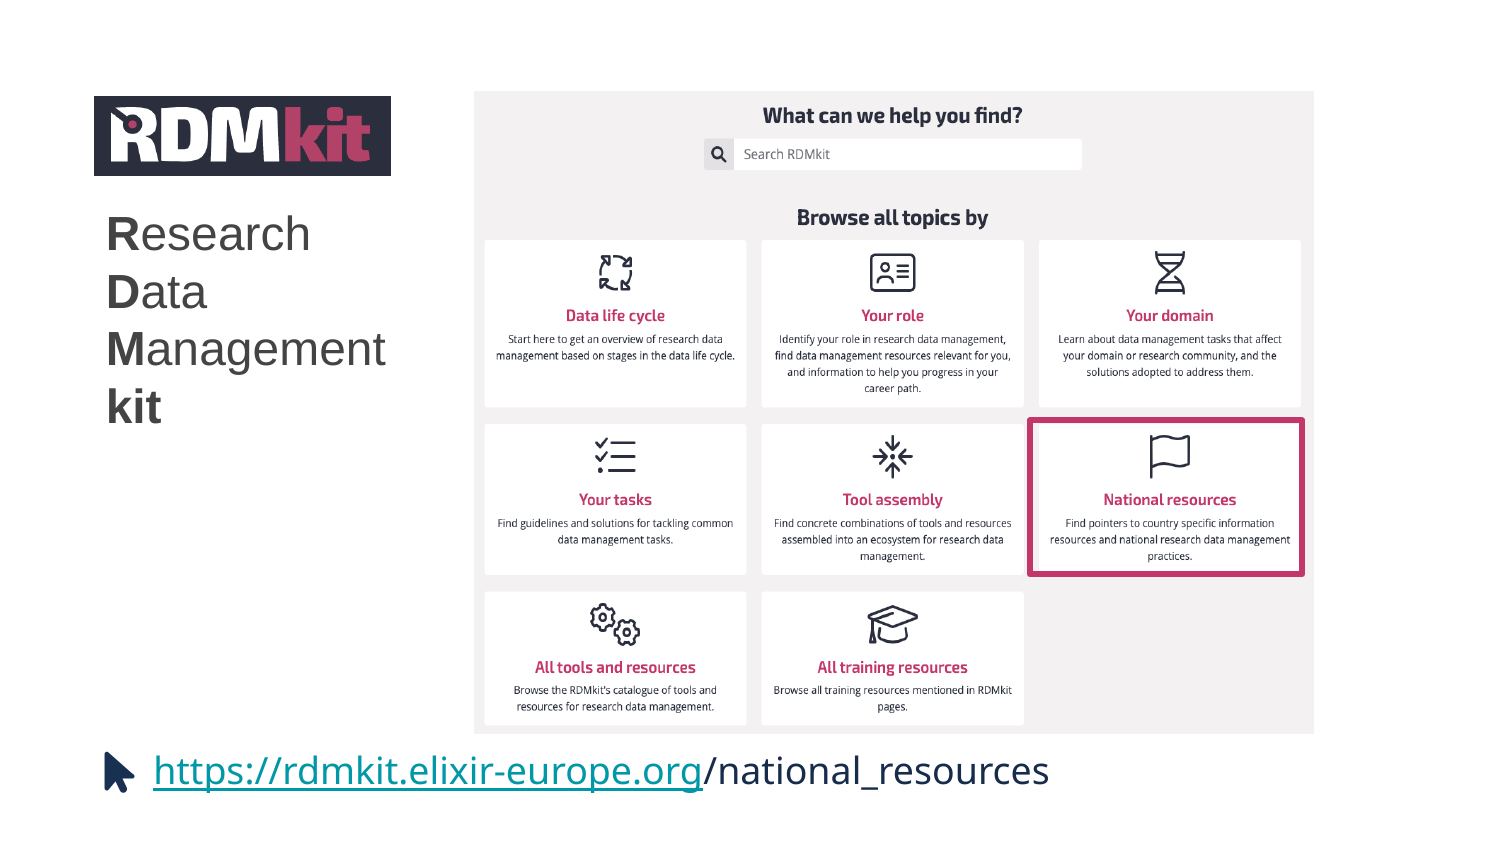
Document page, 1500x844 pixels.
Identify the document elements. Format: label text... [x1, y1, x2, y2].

text_box https://rdmkit.elixir-europe.org/national_resources [142, 741, 1181, 814]
picture [97, 747, 141, 800]
text_box Research Data Management kit [94, 197, 423, 437]
picture [474, 91, 1314, 734]
picture [94, 96, 391, 176]
